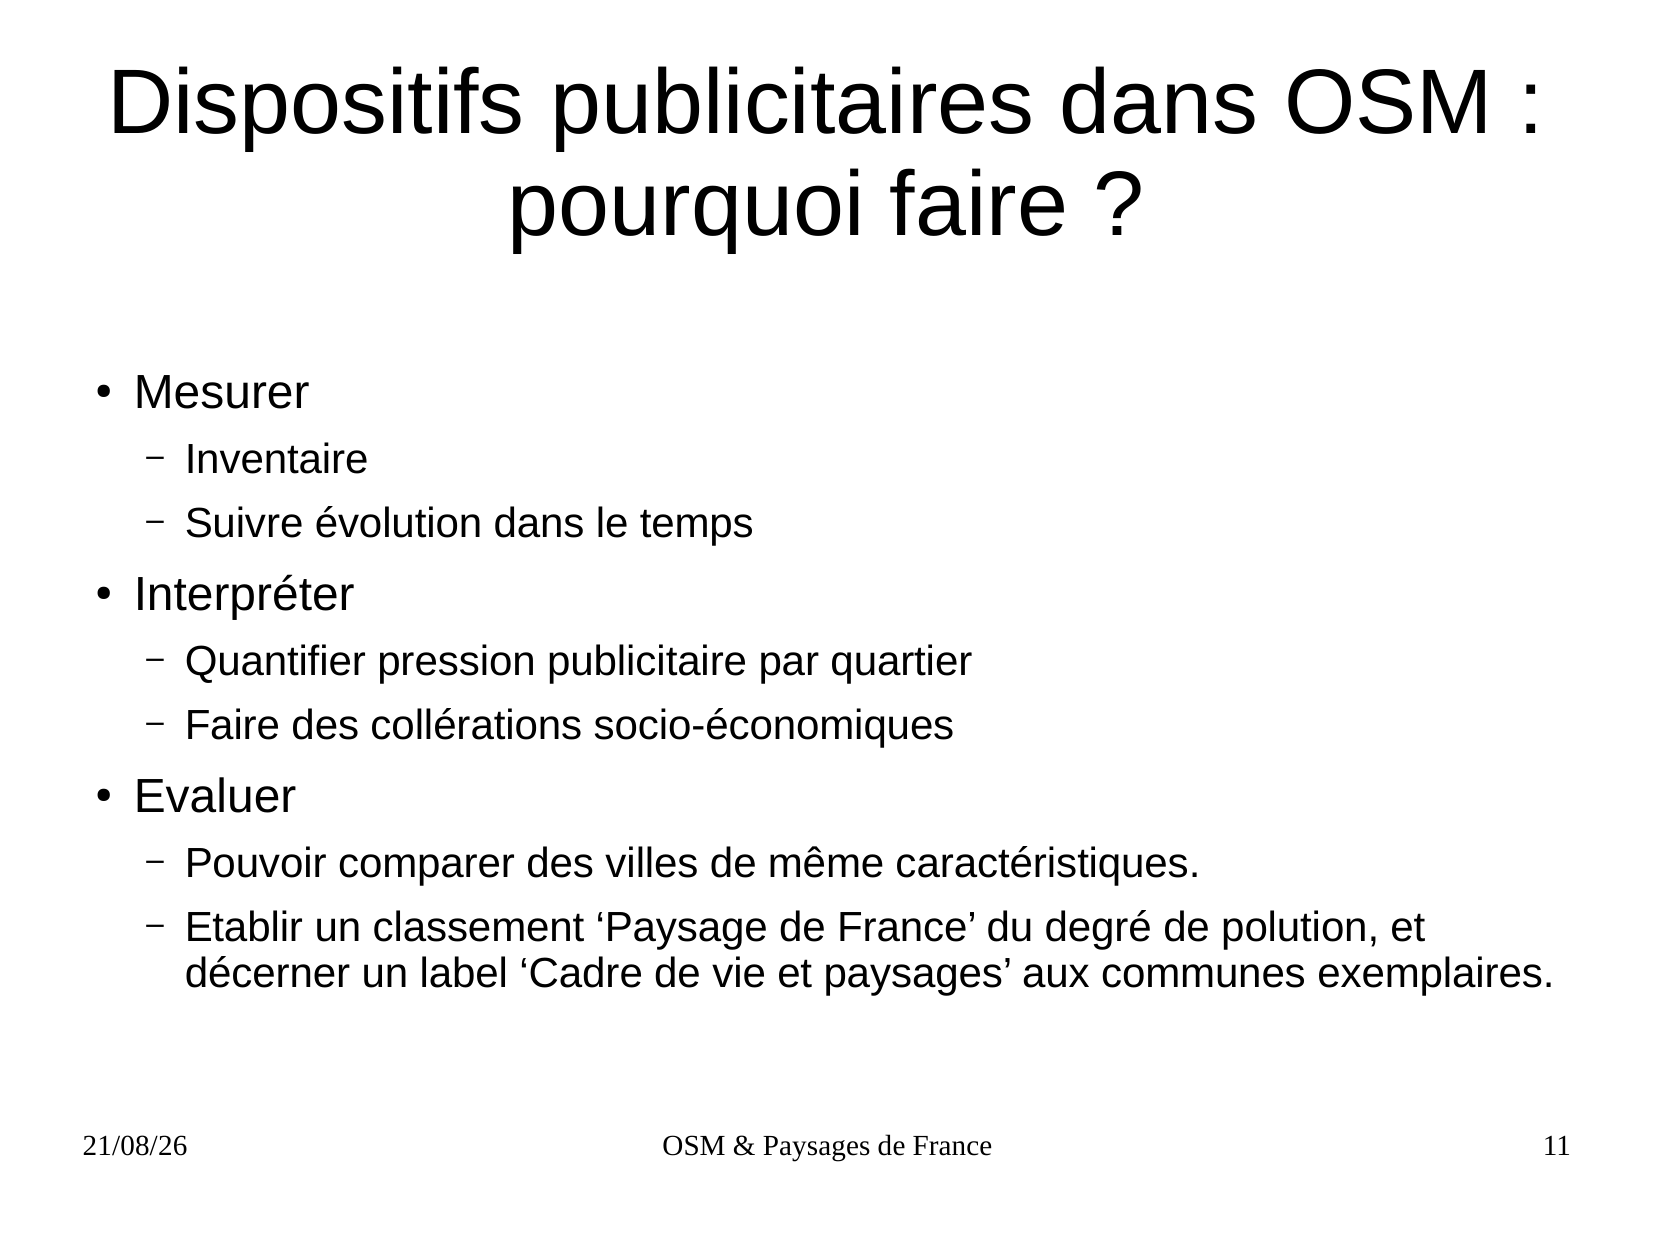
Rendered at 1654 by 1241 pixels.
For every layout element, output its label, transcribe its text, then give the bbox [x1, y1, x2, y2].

list Mesurer Inventaire Suivre évolution dans le temps Interpréter Quantifier pression publicitaire par quartier Faire des collérations socio-économiques Evaluer Pouvoir comparer des villes de même caractéristiques. Etablir un classement ‘Paysage de France’ du degré de polution, et décerner un label ‘Cadre de vie et paysages’ aux communes exemplaires. [82, 290, 1571, 1010]
title Dispositifs publicitaires dans OSM : pourquoi faire ? [82, 49, 1571, 257]
